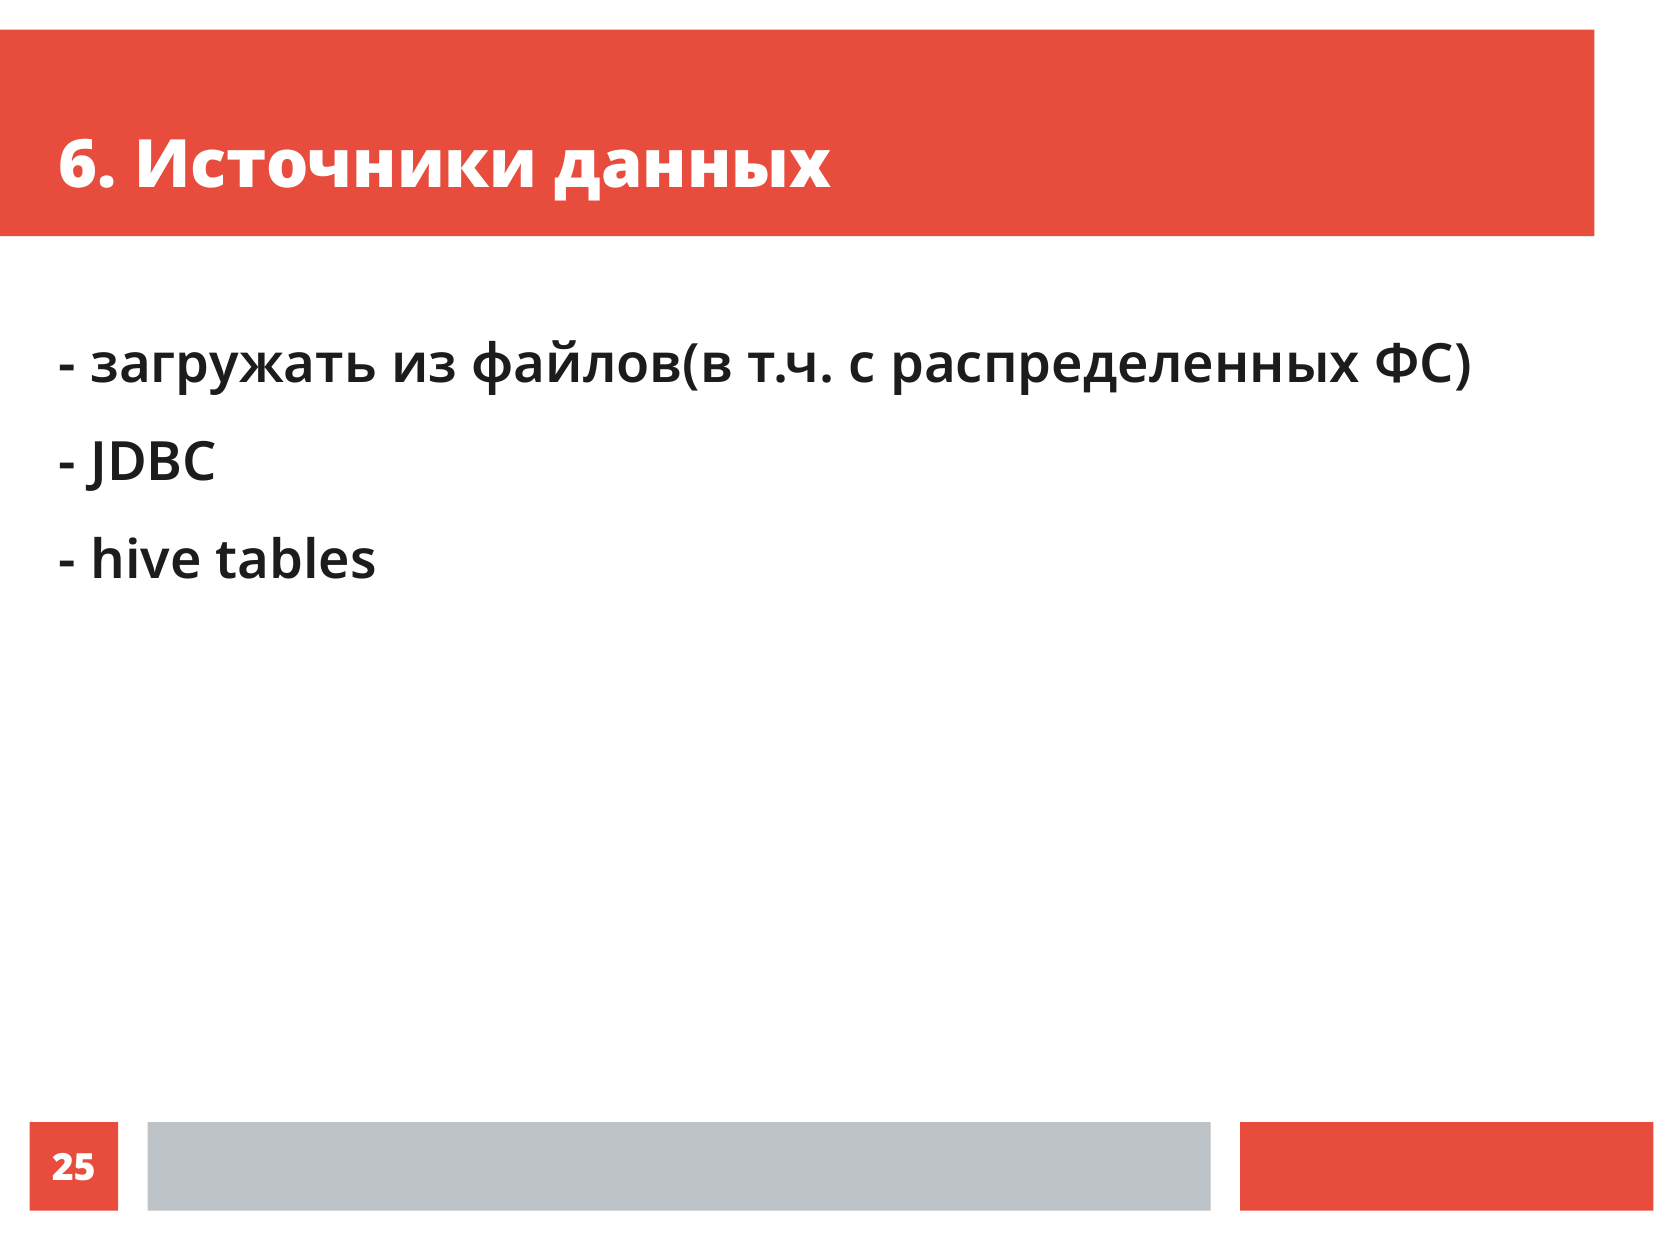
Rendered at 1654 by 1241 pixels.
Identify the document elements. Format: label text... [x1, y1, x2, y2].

title 6. Источники данных [59, 59, 1595, 207]
list - загружать из файлов(в т.ч. с распределенных ФС) - JDBC - hive tables [59, 324, 1565, 1093]
